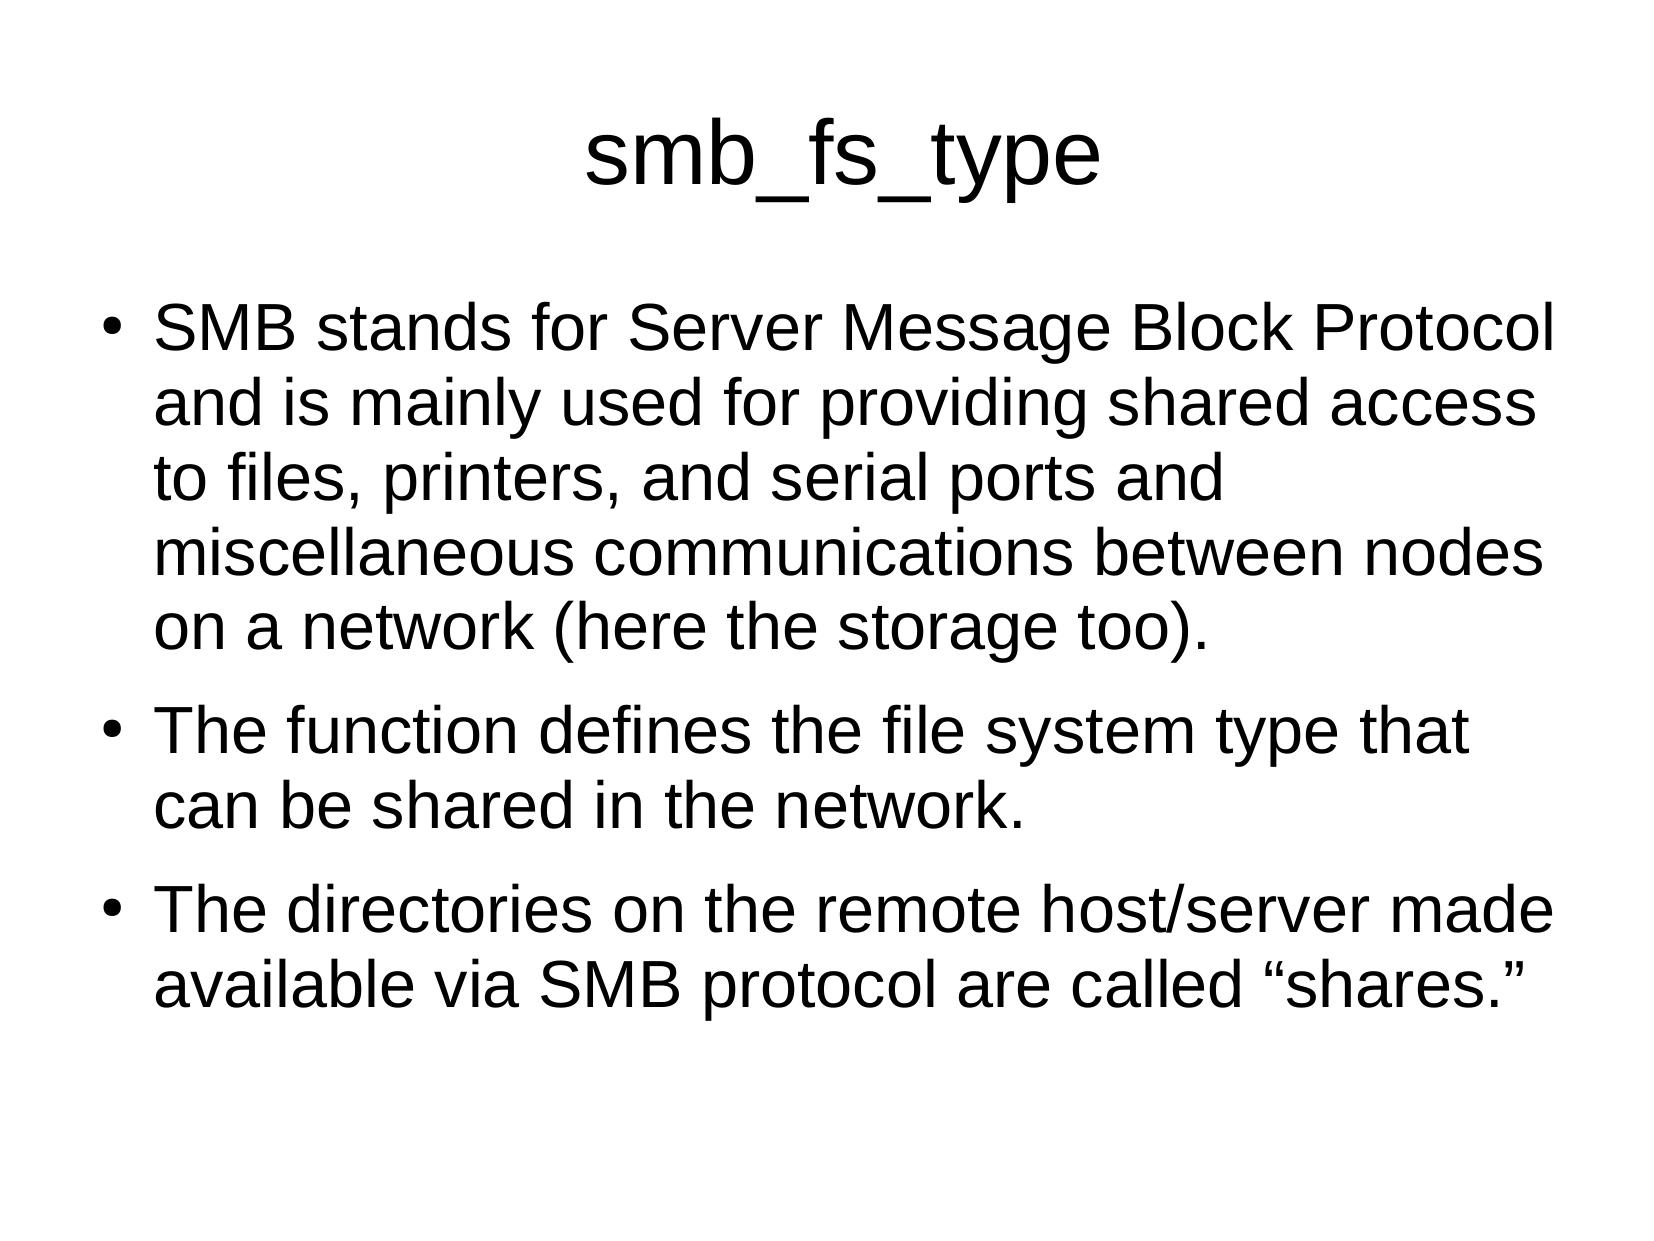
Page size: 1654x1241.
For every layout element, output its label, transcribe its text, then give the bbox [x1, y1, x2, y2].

list SMB stands for Server Message Block Protocol and is mainly used for providing shared access to files, printers, and serial ports and miscellaneous communications between nodes on a network (here the storage too). The function defines the file system type that can be shared in the network. The directories on the remote host/server made available via SMB protocol are called “shares.” [82, 290, 1571, 1109]
title smb_fs_type [82, 49, 1571, 257]
